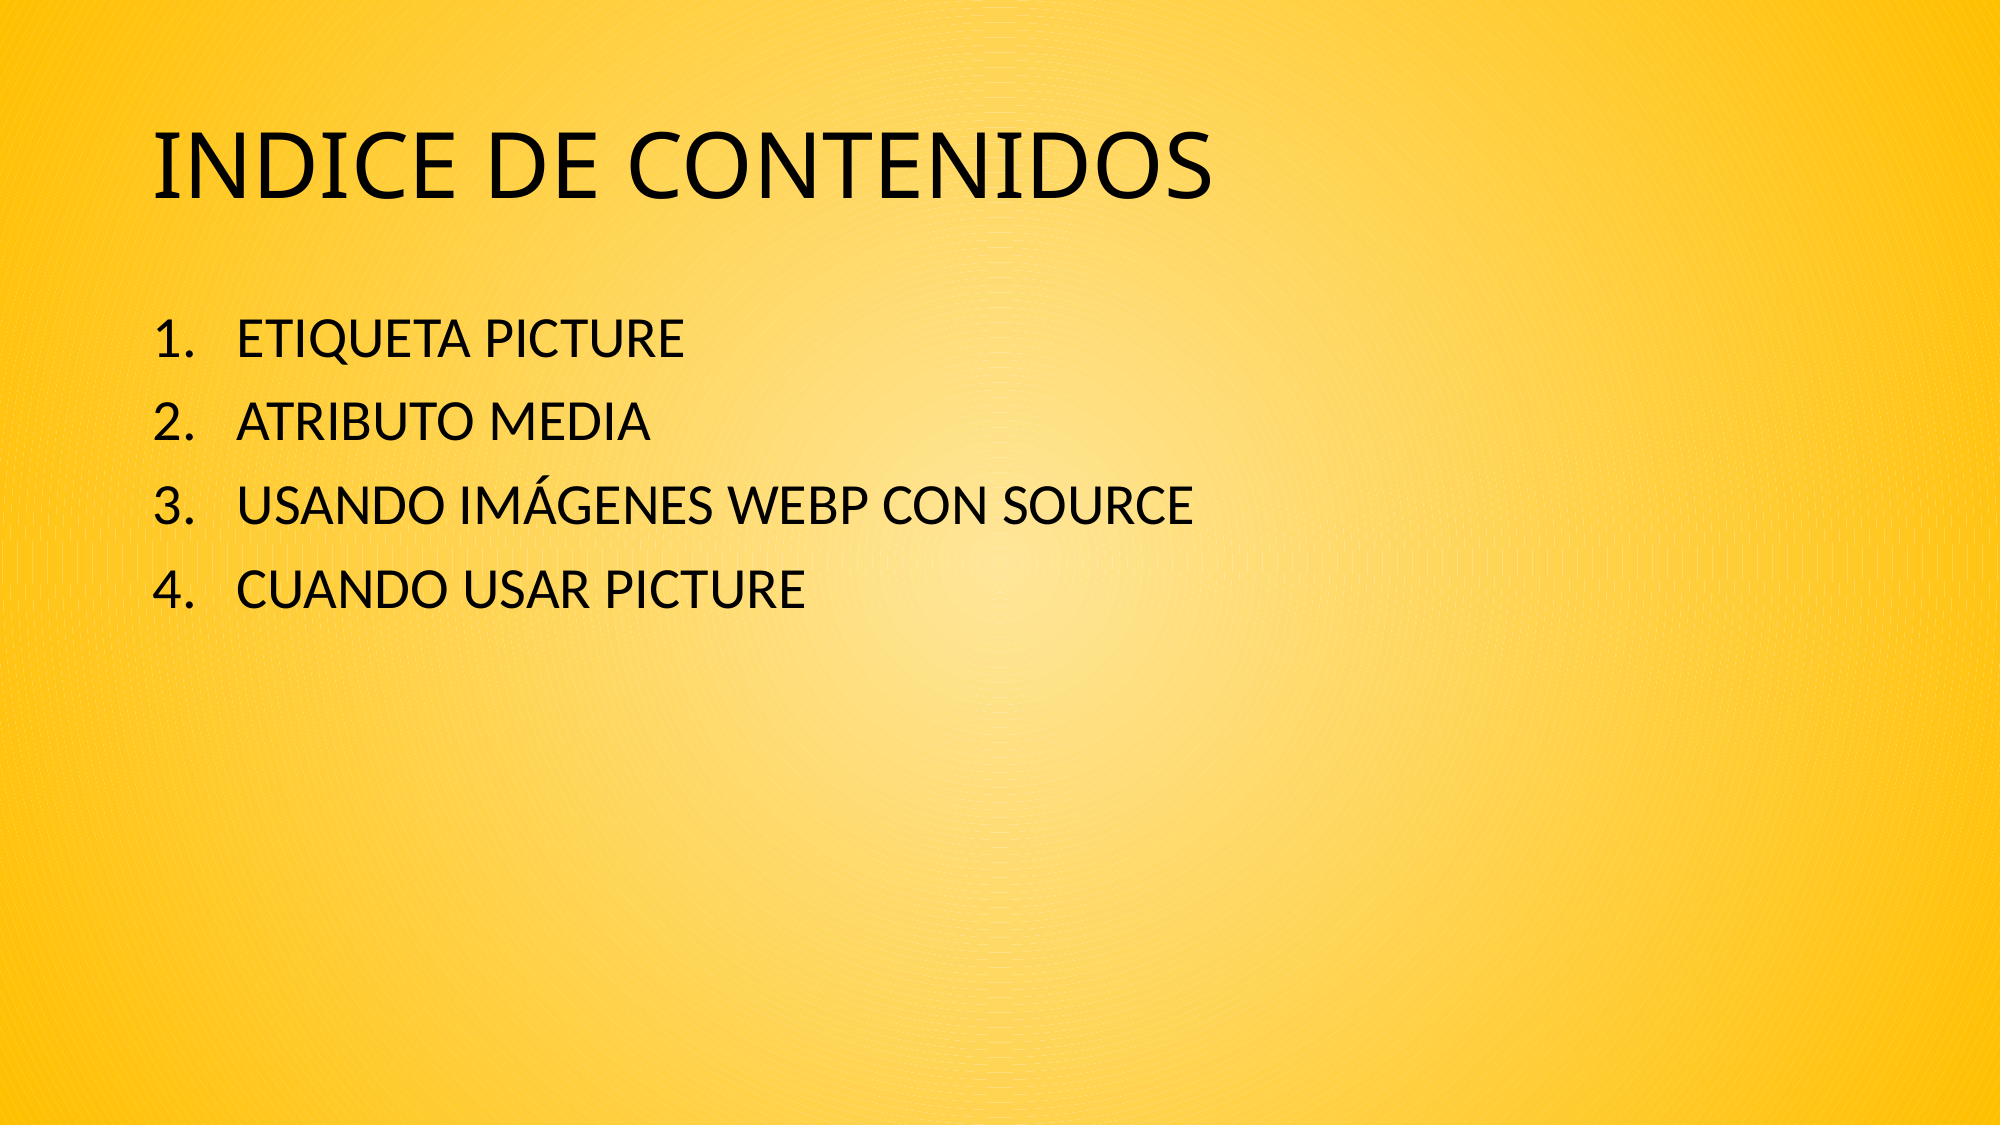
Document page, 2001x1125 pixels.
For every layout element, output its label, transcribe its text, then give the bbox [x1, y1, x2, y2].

title INDICE DE CONTENIDOS [137, 59, 1863, 278]
list ETIQUETA PICTURE ATRIBUTO MEDIA USANDO IMÁGENES WEBP CON SOURCE CUANDO USAR PICTURE [137, 299, 1863, 1014]
